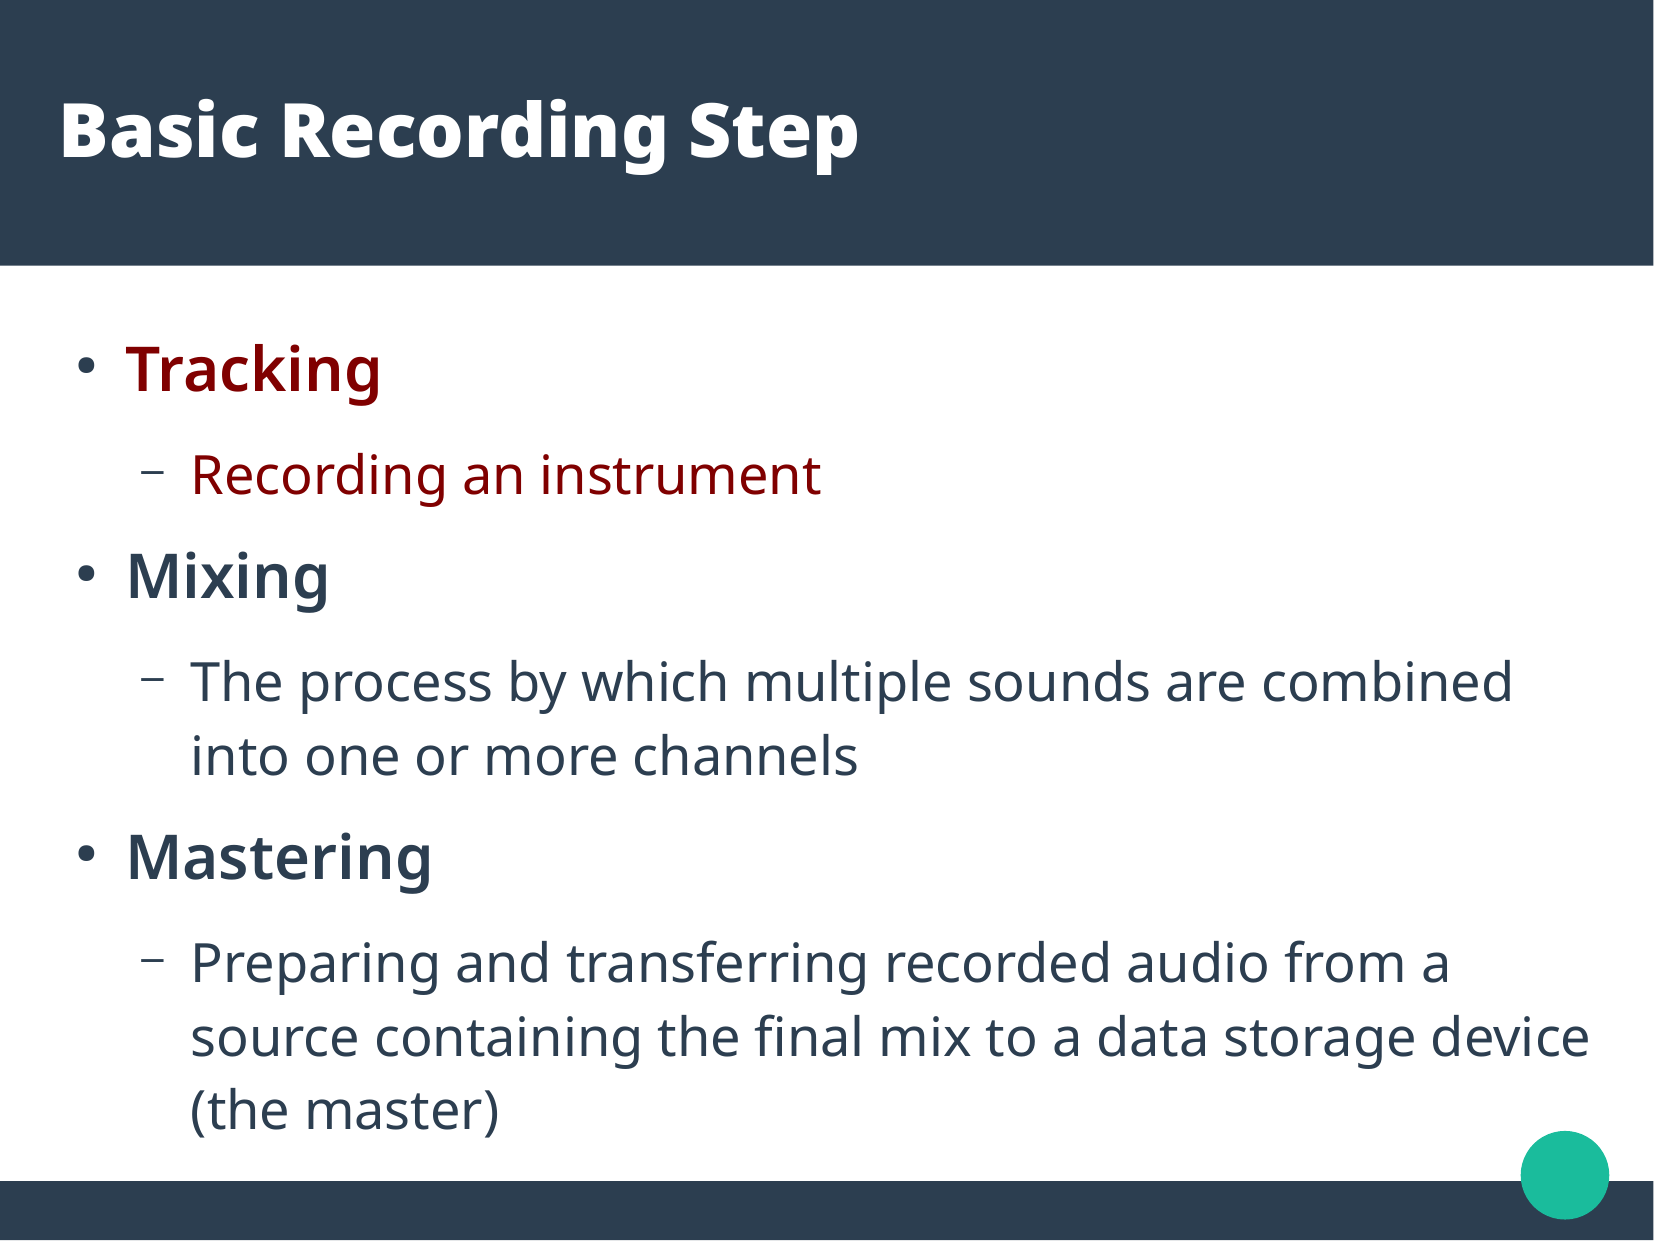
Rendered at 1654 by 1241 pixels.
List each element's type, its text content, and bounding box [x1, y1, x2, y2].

title Basic Recording Step [59, 49, 1595, 207]
list Tracking Recording an instrument Mixing The process by which multiple sounds are combined into one or more channels Mastering Preparing and transferring recorded audio from a source containing the final mix to a data storage device (the master) [59, 324, 1595, 1152]
